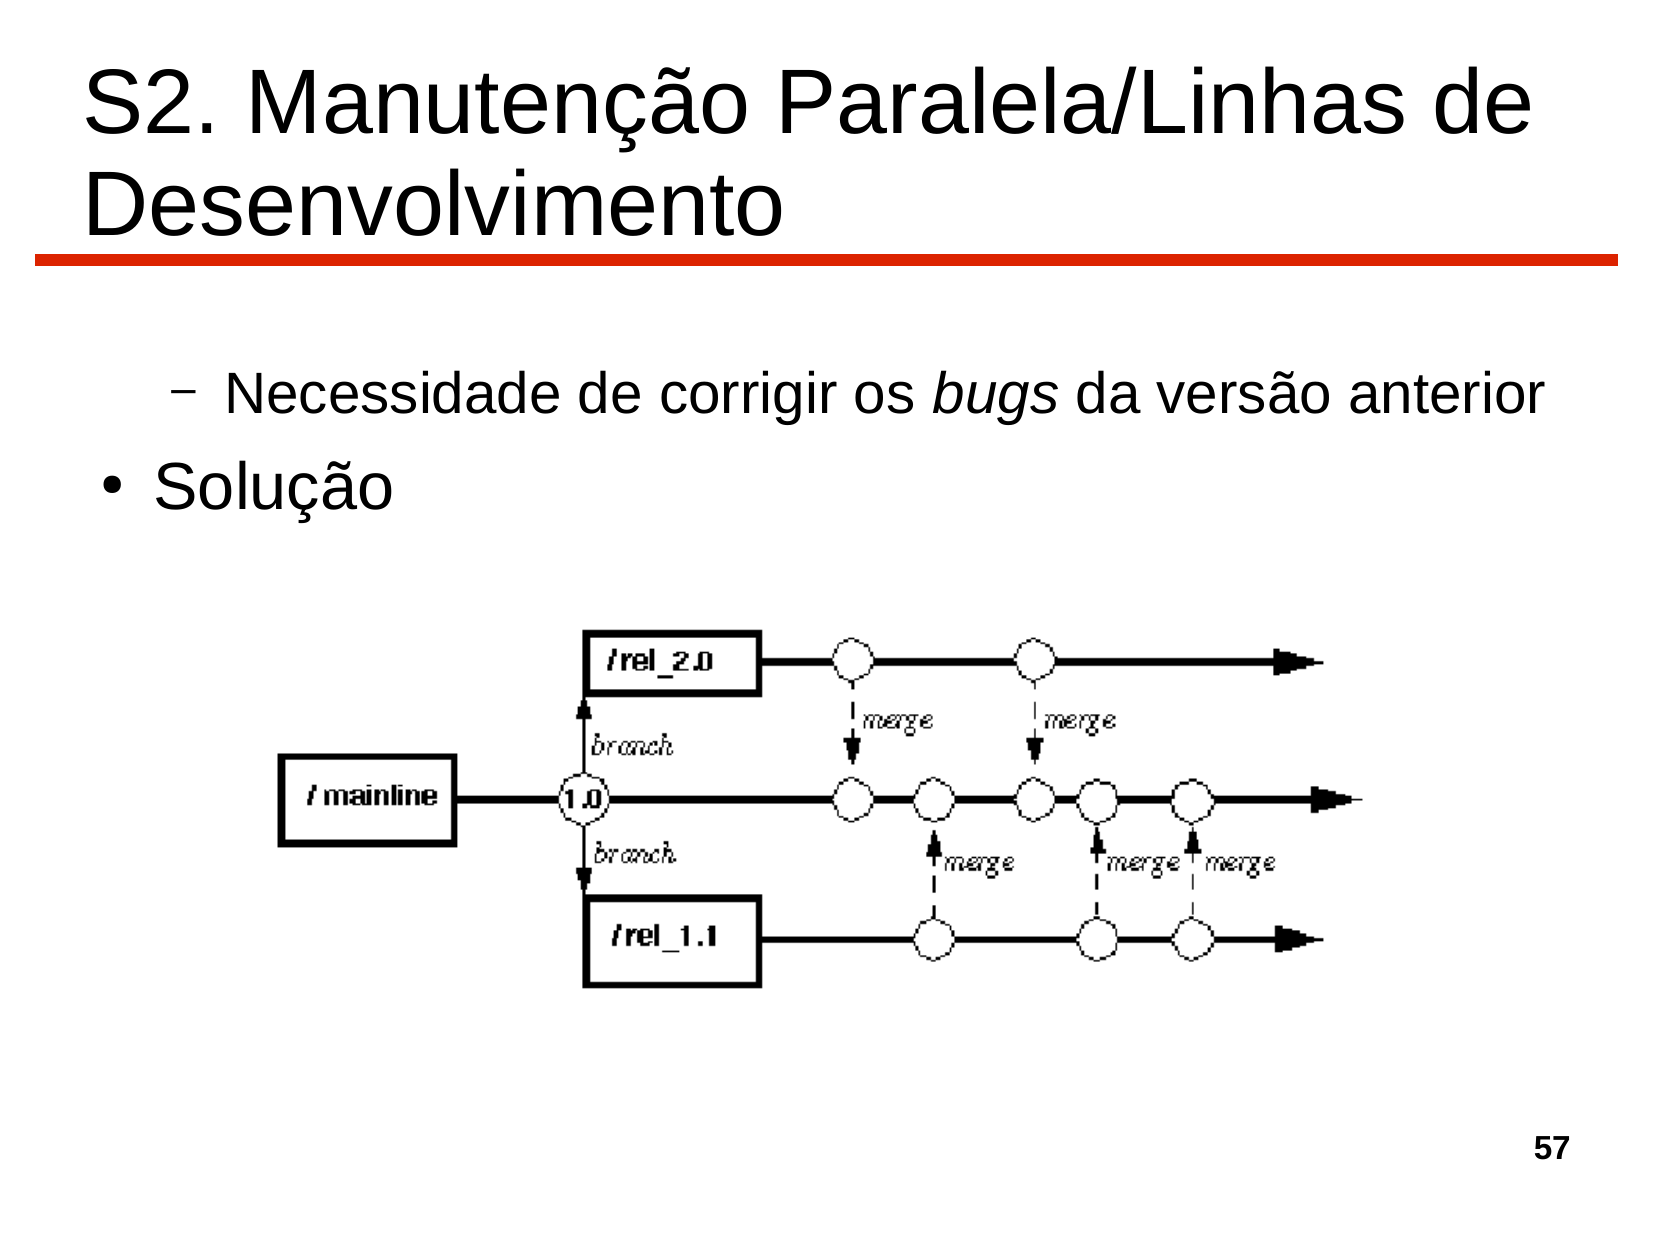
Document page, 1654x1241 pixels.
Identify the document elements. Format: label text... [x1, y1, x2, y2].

list Necessidade de corrigir os bugs da versão anterior Solução [82, 271, 1571, 1111]
title S2. Manutenção Paralela/Linhas de Desenvolvimento [82, 49, 1571, 257]
picture [245, 602, 1394, 1001]
